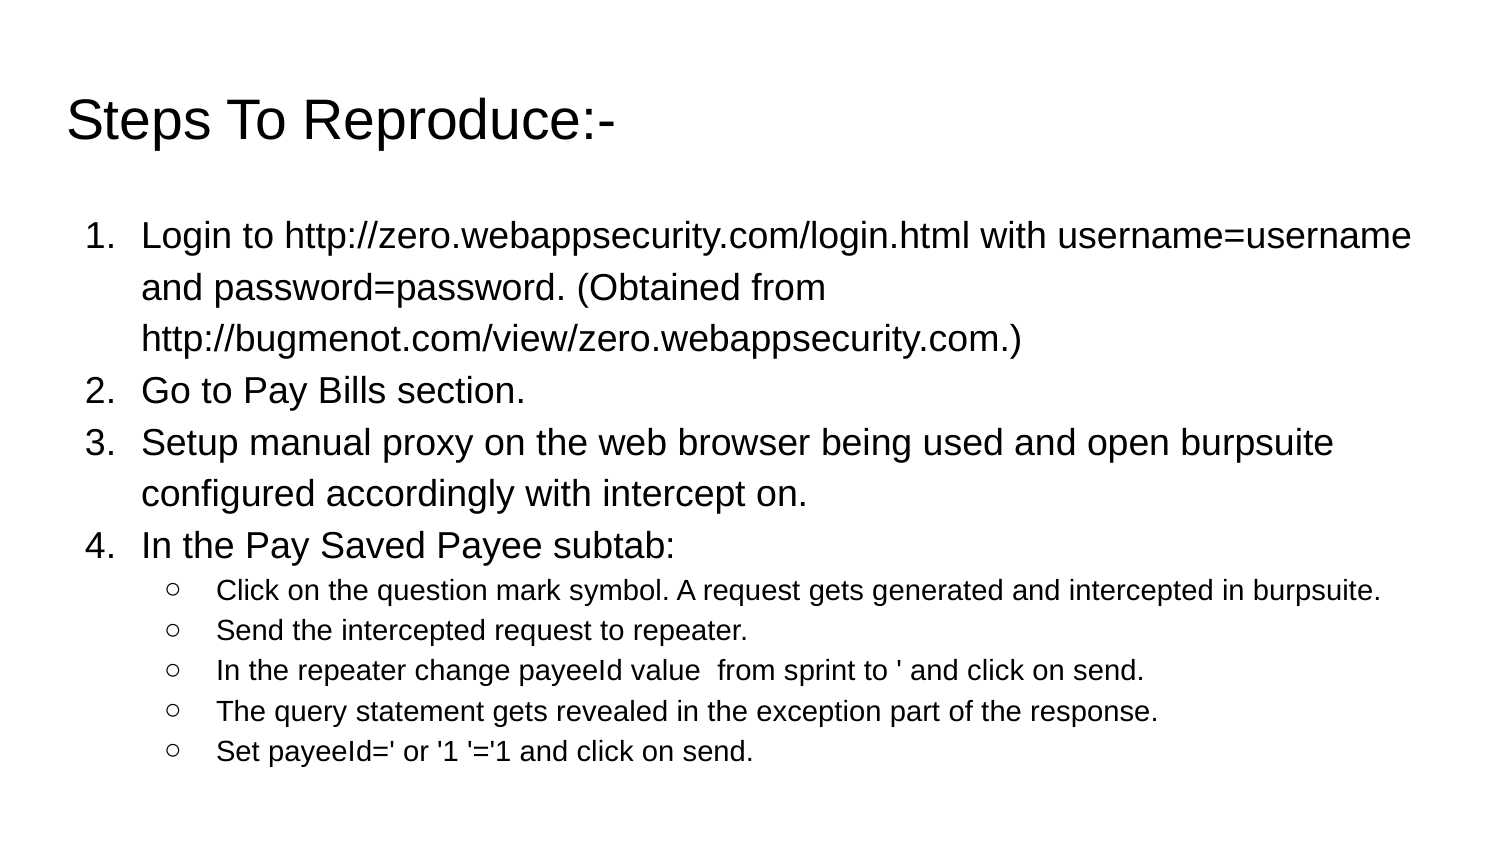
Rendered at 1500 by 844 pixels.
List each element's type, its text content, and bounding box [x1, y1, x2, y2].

list Login to http://zero.webappsecurity.com/login.html with username=username and password=password. (Obtained from http://bugmenot.com/view/zero.webappsecurity.com.) Go to Pay Bills section. Setup manual proxy on the web browser being used and open burpsuite configured accordingly with intercept on. In the Pay Saved Payee subtab: Click on the question mark symbol. A request gets generated and intercepted in burpsuite. Send the intercepted request to repeater. In the repeater change payeeId value from sprint to ' and click on send. The query statement gets revealed in the exception part of the response. Set payeeId=' or '1 '='1 and click on send. [51, 189, 1449, 806]
title Steps To Reproduce:- [51, 72, 1449, 167]
